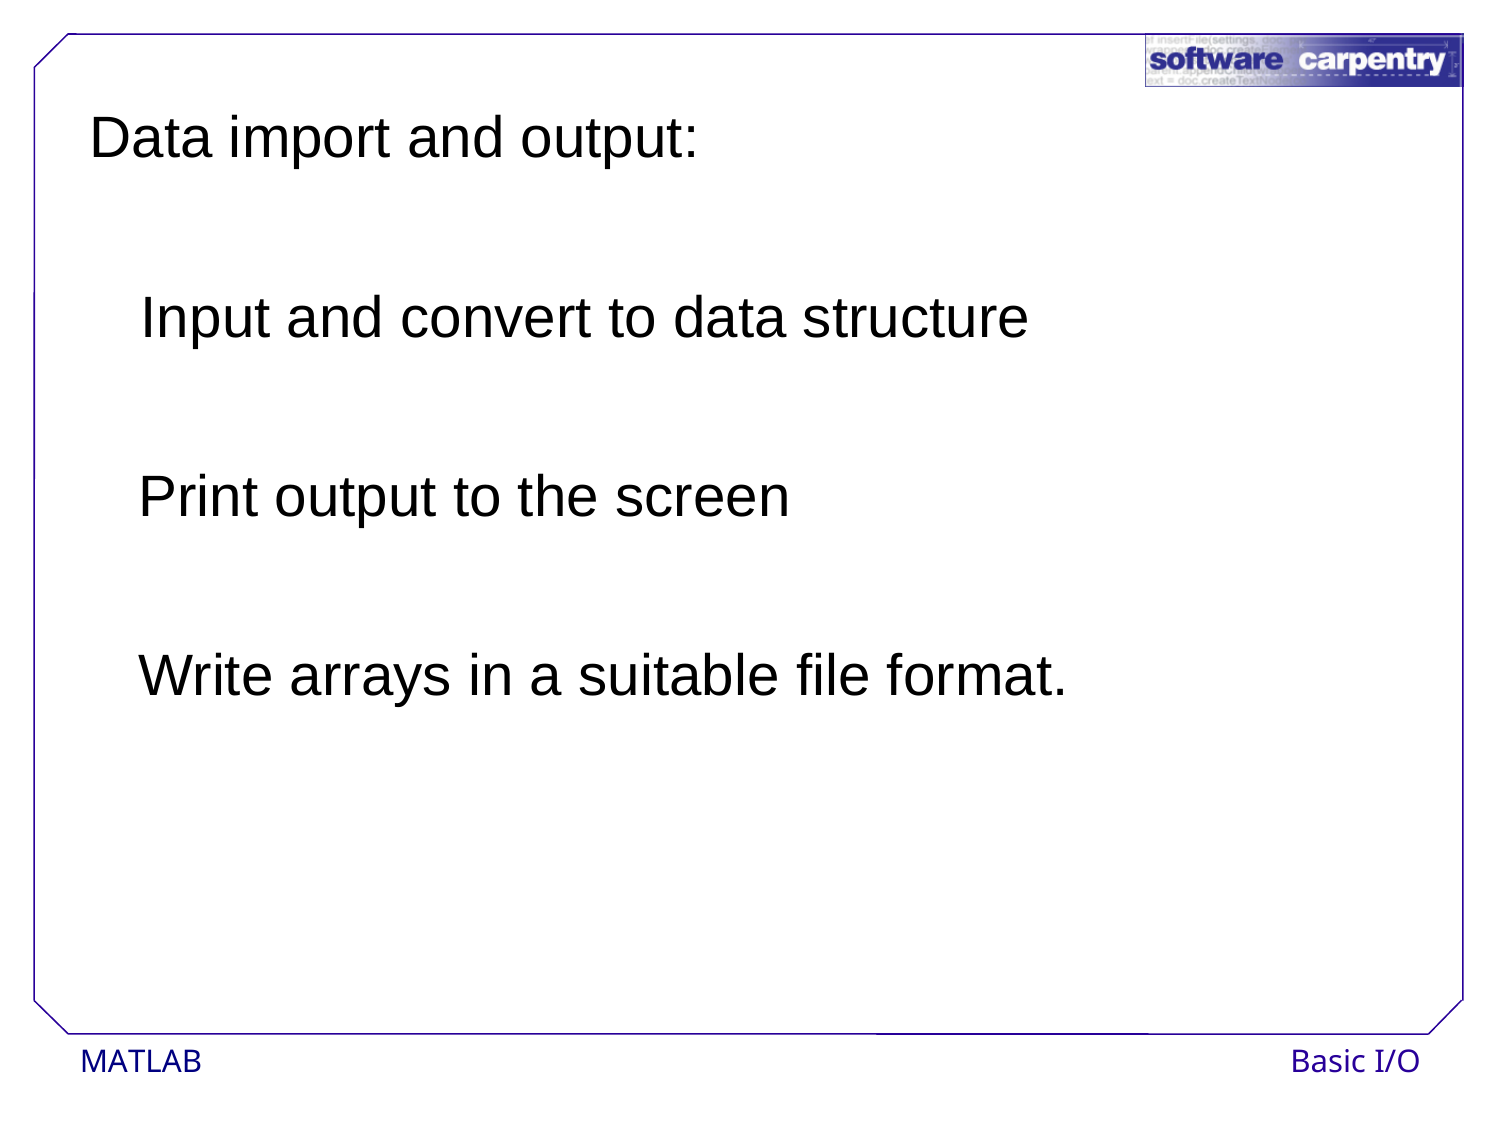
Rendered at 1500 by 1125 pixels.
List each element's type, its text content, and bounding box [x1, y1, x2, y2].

list Data import and output: Input and convert to data structure Print output to the screen Write arrays in a suitable file format. [75, 99, 1363, 1013]
picture [1145, 33, 1464, 87]
